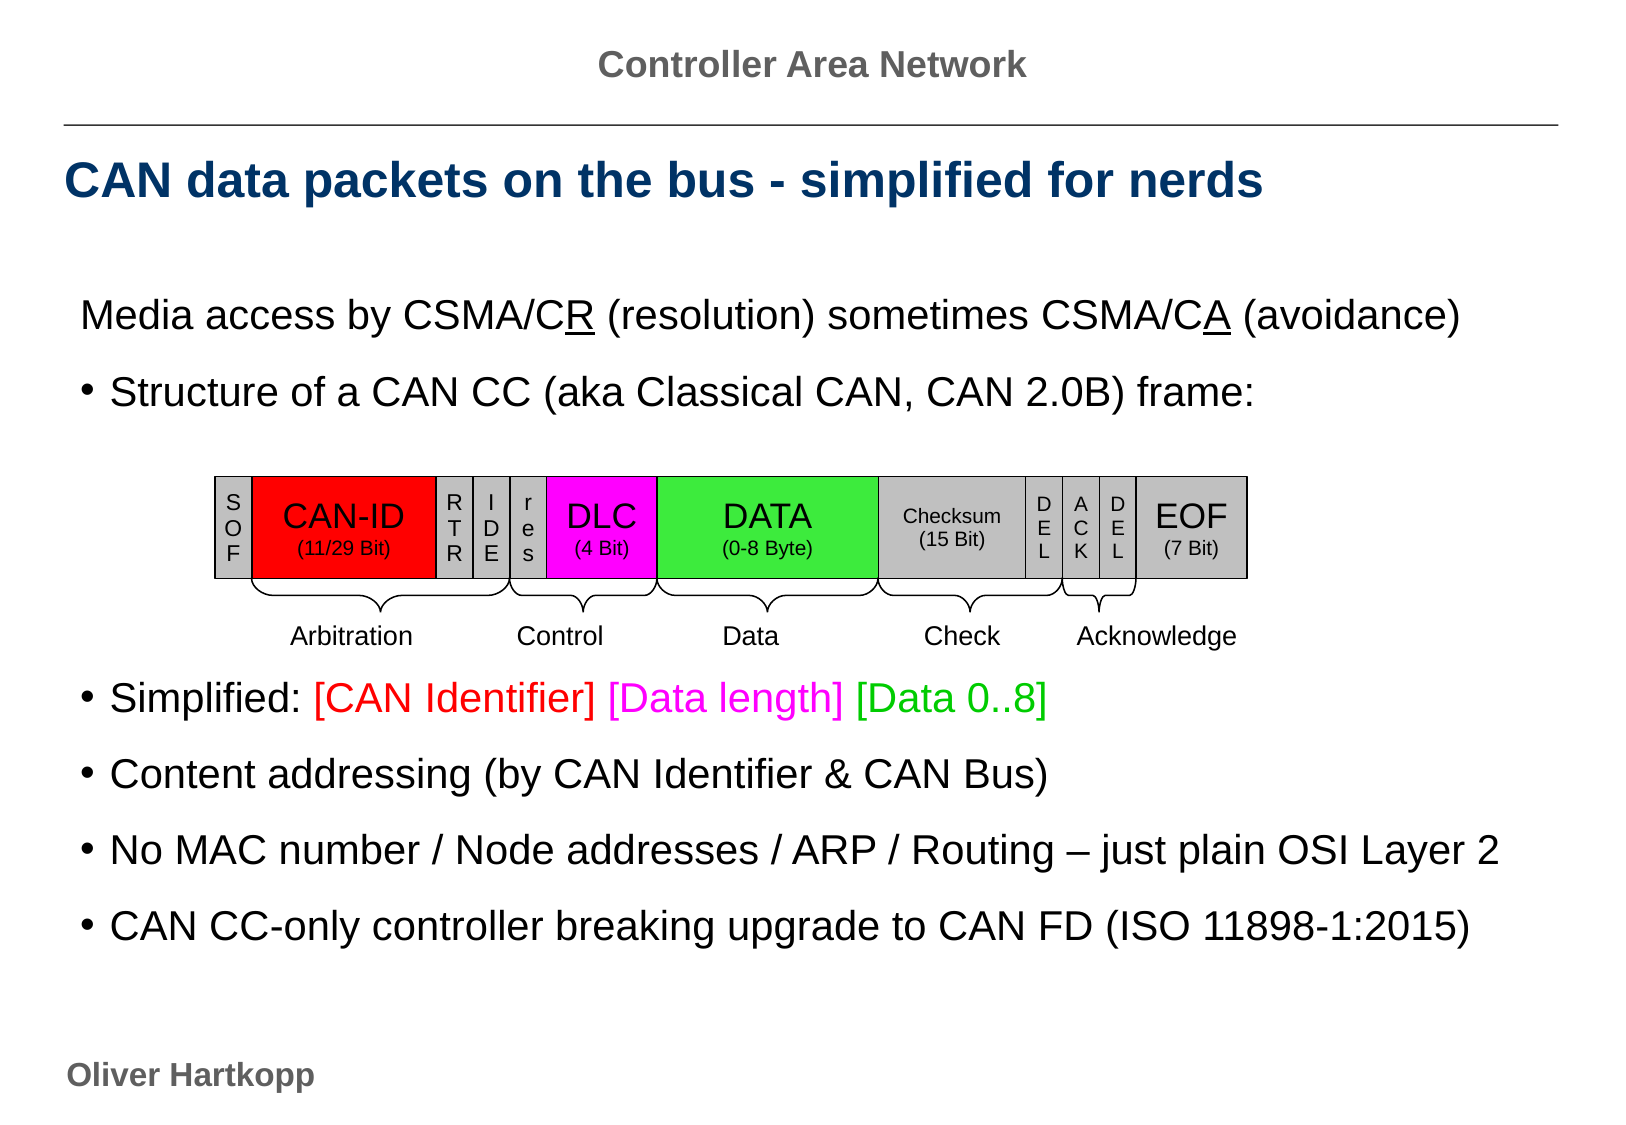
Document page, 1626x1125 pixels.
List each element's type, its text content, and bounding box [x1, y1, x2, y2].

text_box Acknowledge [1062, 612, 1263, 659]
text_box r e s [509, 476, 547, 579]
text_box R T R [436, 476, 472, 579]
text_box A C K [1062, 476, 1099, 579]
text_box D E L [1025, 476, 1062, 579]
text_box Media access by CSMA/CR (resolution) sometimes CSMA/CA (avoidance) Structure of a CAN CC (aka Classical CAN, CAN 2.0B) frame: Simplified: [CAN Identifier] [Data length] [Data 0..8] Content addressing (by CAN Identifier & CAN Bus) No MAC number / Node addresses / ARP / Routing – just plain OSI Layer 2 CAN CC-only controller breaking upgrade to CAN FD (ISO 11898-1:2015) [79, 288, 1574, 1042]
text_box Arbitration [275, 612, 437, 659]
text_box Checksum (15 Bit) [878, 476, 1025, 579]
text_box CAN-ID (11/29 Bit) [251, 476, 436, 579]
text_box DLC (4 Bit) [547, 476, 657, 579]
text_box Data [708, 612, 799, 659]
text_box DATA (0-8 Byte) [657, 476, 878, 579]
text_box Control [502, 612, 625, 659]
text_box D E L [1099, 476, 1137, 579]
text_box EOF (7 Bit) [1137, 476, 1247, 579]
text_box I D E [472, 476, 509, 579]
text_box Check [909, 612, 1021, 659]
text_box S O F [215, 476, 251, 579]
text_box CAN data packets on the bus - simplified for nerds [64, 147, 1558, 260]
